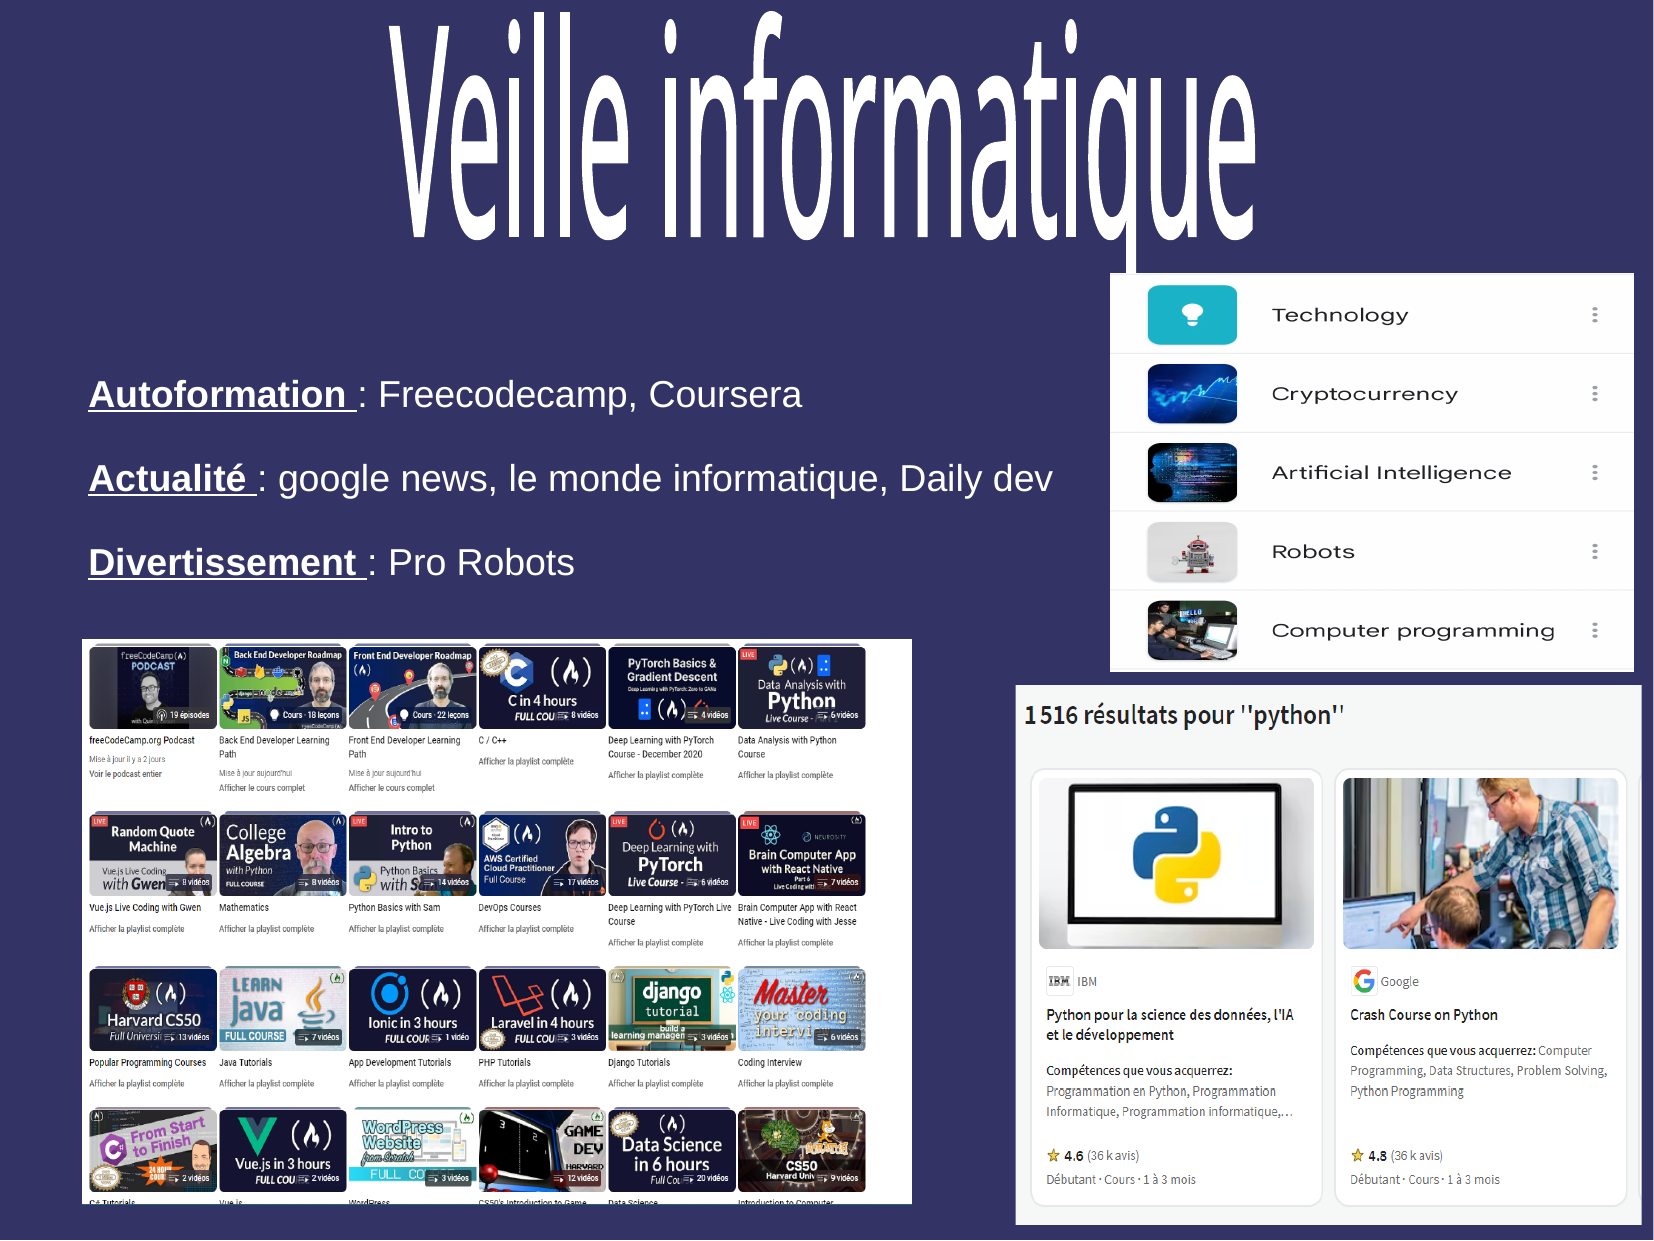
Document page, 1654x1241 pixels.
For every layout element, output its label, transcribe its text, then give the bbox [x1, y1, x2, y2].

text_box Veille informatique [1066, 78, 1076, 237]
text_box Veille informatique [666, 78, 675, 237]
picture [82, 639, 912, 1205]
text_box Veille informatique [451, 76, 497, 240]
text_box Autoformation : Freecodecamp, Coursera Actualité : google news, le monde informatique, Daily dev Divertissement : Pro Robots [73, 366, 1099, 769]
text_box Veille informatique [782, 76, 832, 240]
text_box Veille informatique [972, 76, 1016, 240]
text_box Veille informatique [744, 11, 782, 237]
text_box Veille informatique [560, 13, 569, 237]
text_box Veille informatique [389, 26, 449, 237]
text_box Veille informatique [885, 76, 961, 237]
text_box Veille informatique [844, 76, 876, 237]
picture [1015, 685, 1642, 1225]
text_box Veille informatique [582, 76, 628, 240]
text_box Veille informatique [535, 13, 544, 237]
text_box Veille informatique [1024, 42, 1057, 240]
text_box Veille informatique [691, 76, 736, 237]
text_box Veille informatique [1209, 76, 1255, 240]
text_box Veille informatique [1088, 76, 1136, 273]
text_box Veille informatique [1151, 78, 1196, 240]
text_box Veille informatique [509, 78, 519, 237]
picture [1110, 273, 1634, 672]
